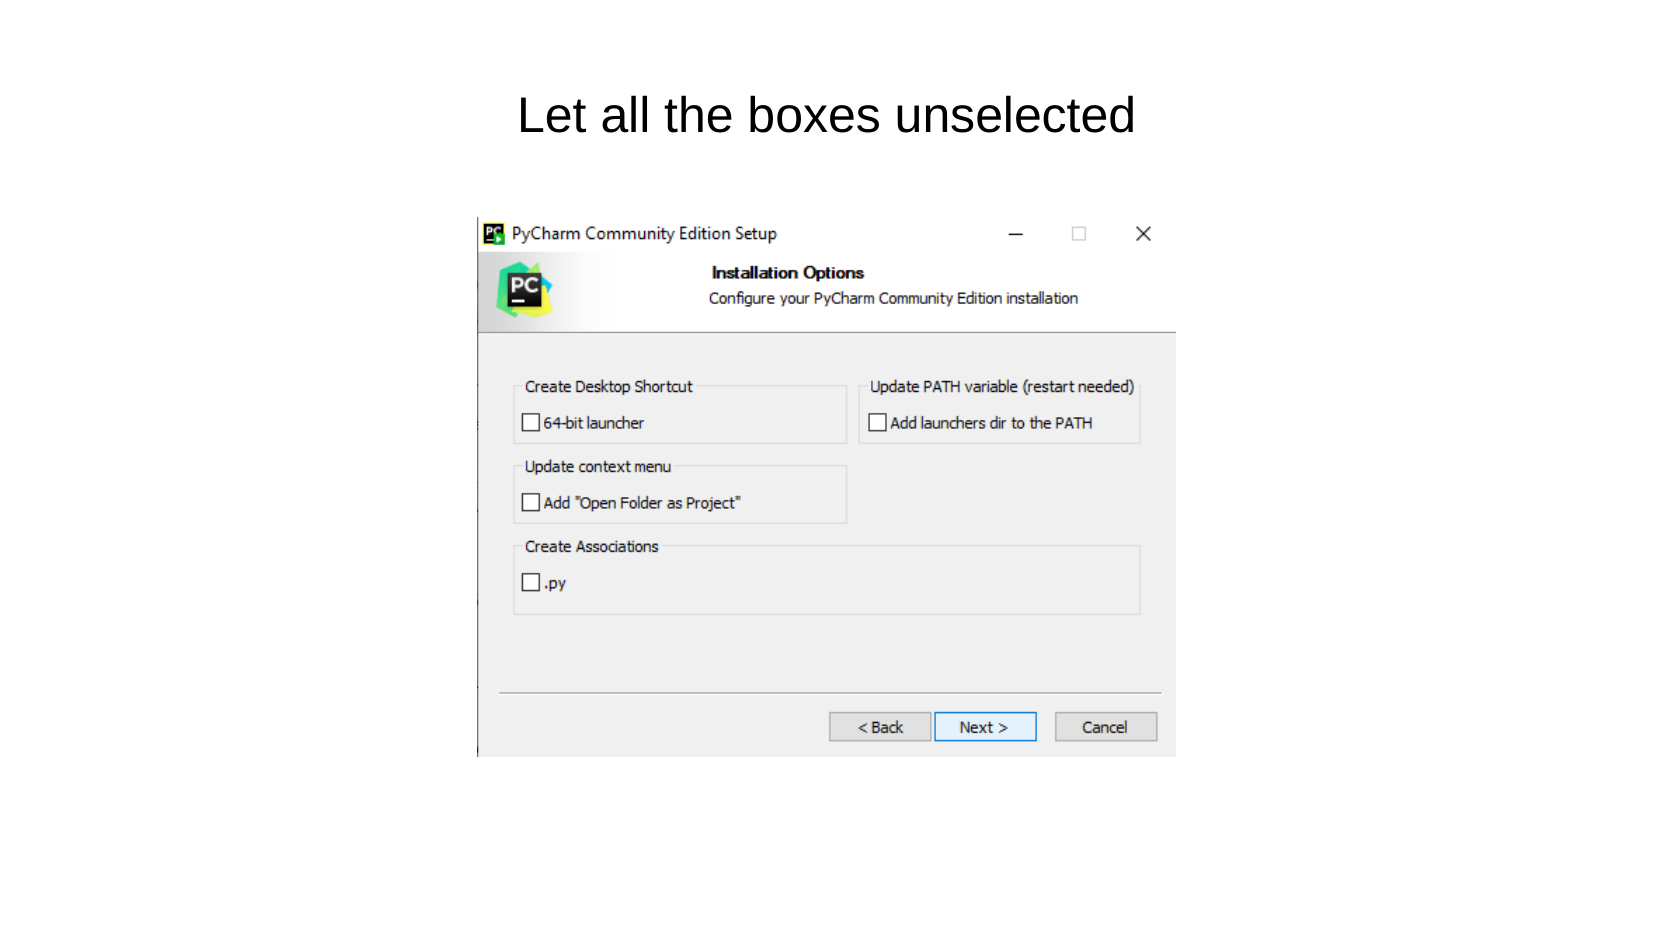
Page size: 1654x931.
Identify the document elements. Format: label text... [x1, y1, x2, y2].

picture [477, 217, 1176, 758]
title Let all the boxes unselected [82, 37, 1571, 193]
